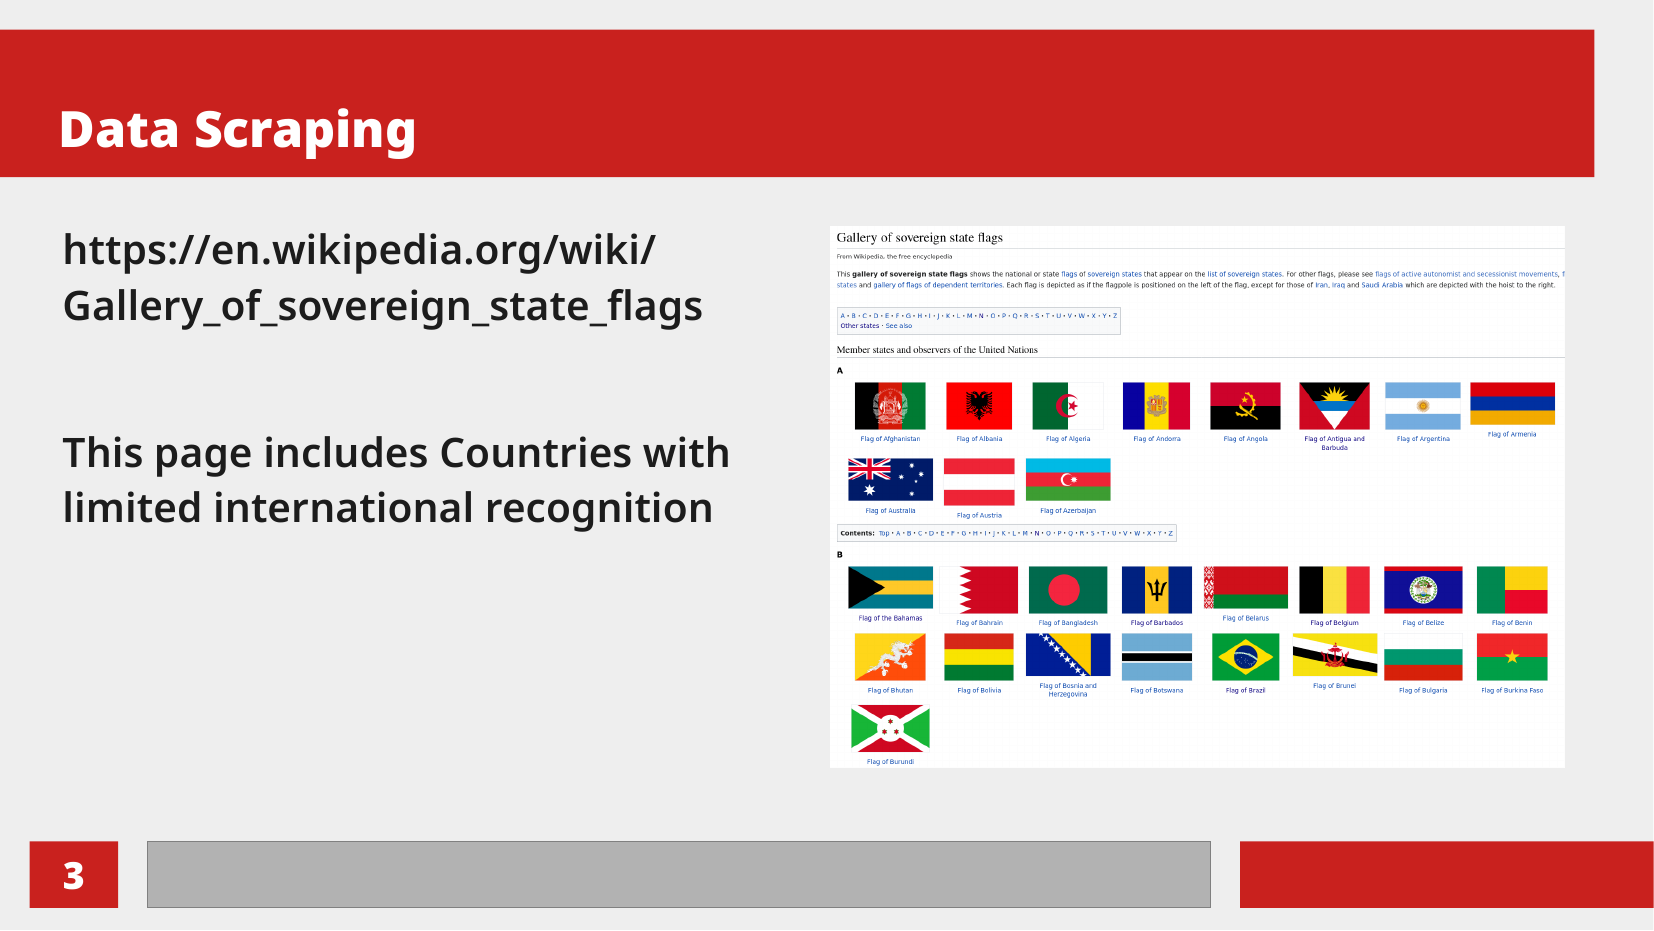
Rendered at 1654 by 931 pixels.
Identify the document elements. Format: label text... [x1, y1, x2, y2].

list https://en.wikipedia.org/wiki/Gallery_of_sovereign_state_flags This page includes Countries with limited international recognition [62, 221, 827, 798]
picture [830, 226, 1565, 768]
title Data Scraping [59, 44, 1595, 163]
